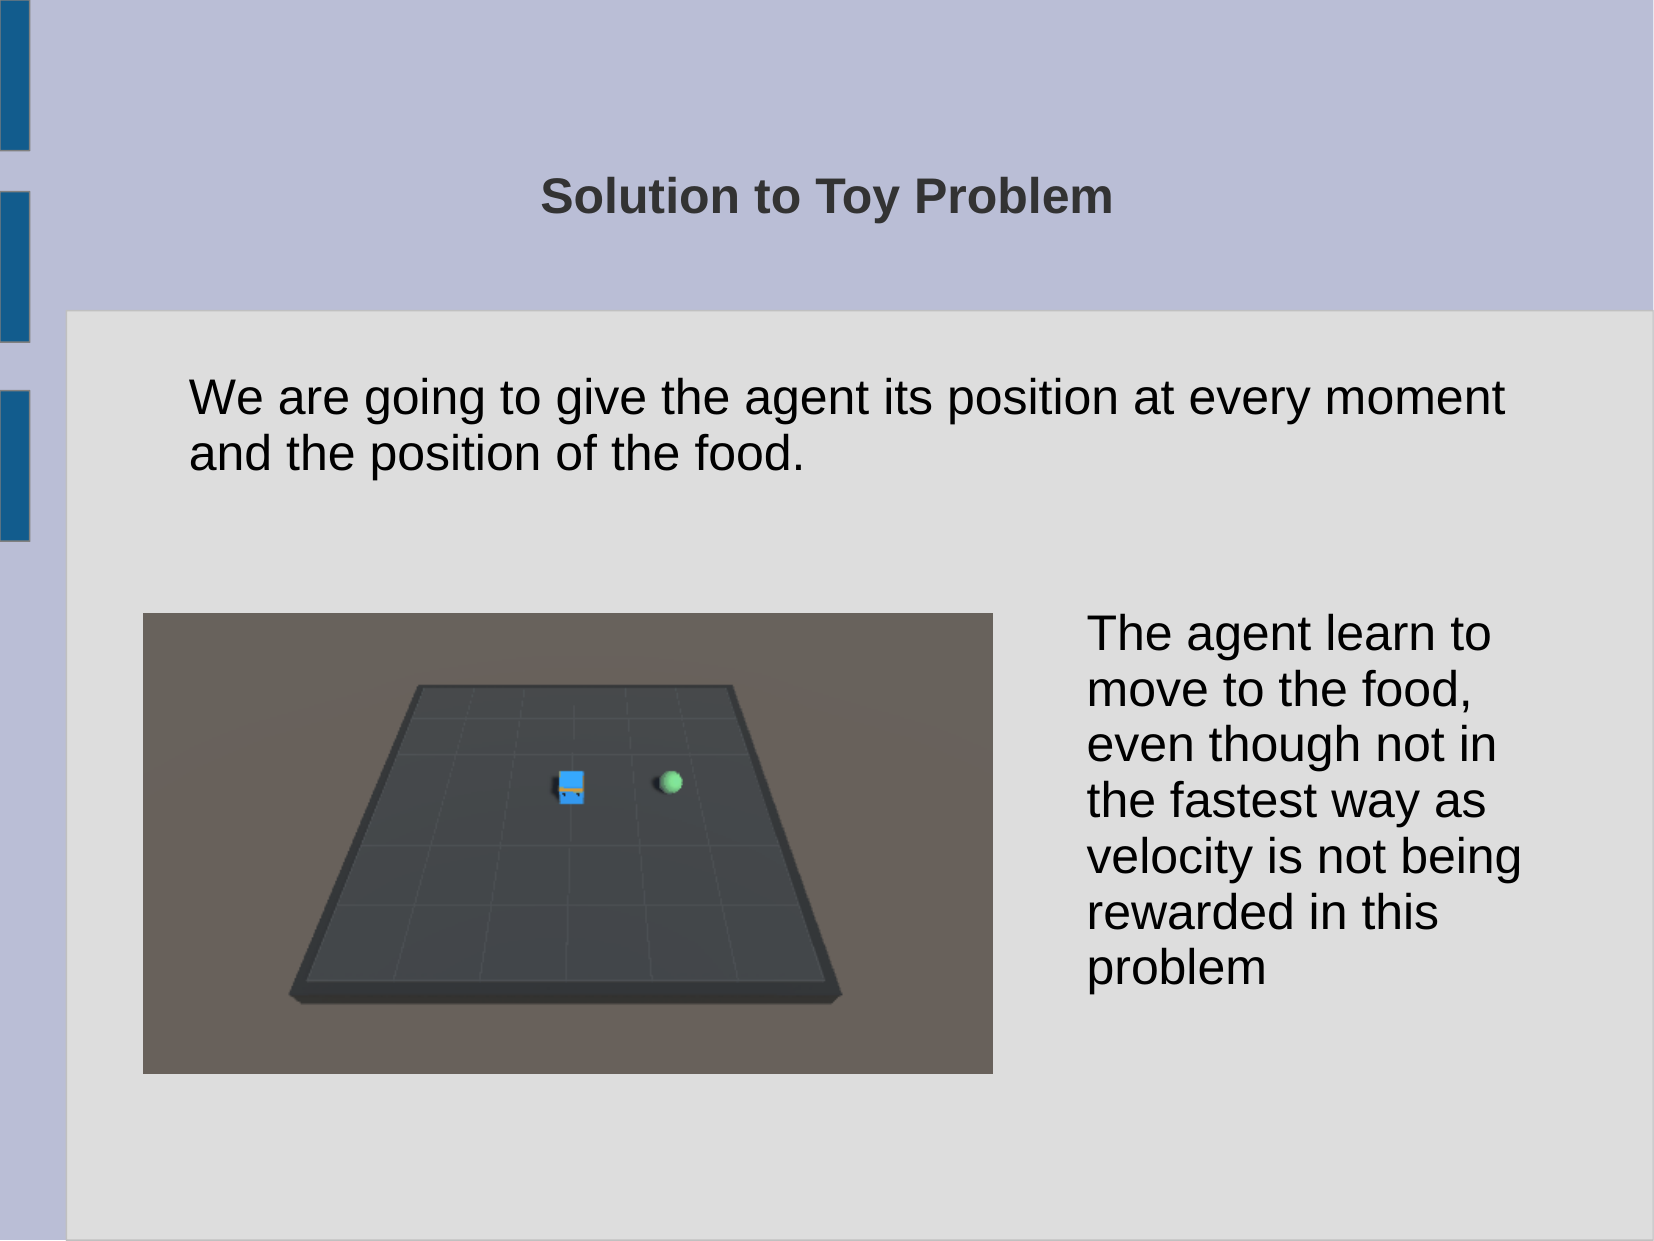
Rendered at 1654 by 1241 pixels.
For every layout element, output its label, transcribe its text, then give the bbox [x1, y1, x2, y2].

picture [143, 613, 993, 1074]
title Solution to Toy Problem [121, 91, 1534, 299]
text_box We are going to give the agent its position at every moment and the position of the food. [188, 366, 1583, 478]
text_box The agent learn to move to the food, even though not in the fastest way as velocity is not being rewarded in this problem [1086, 602, 1572, 993]
